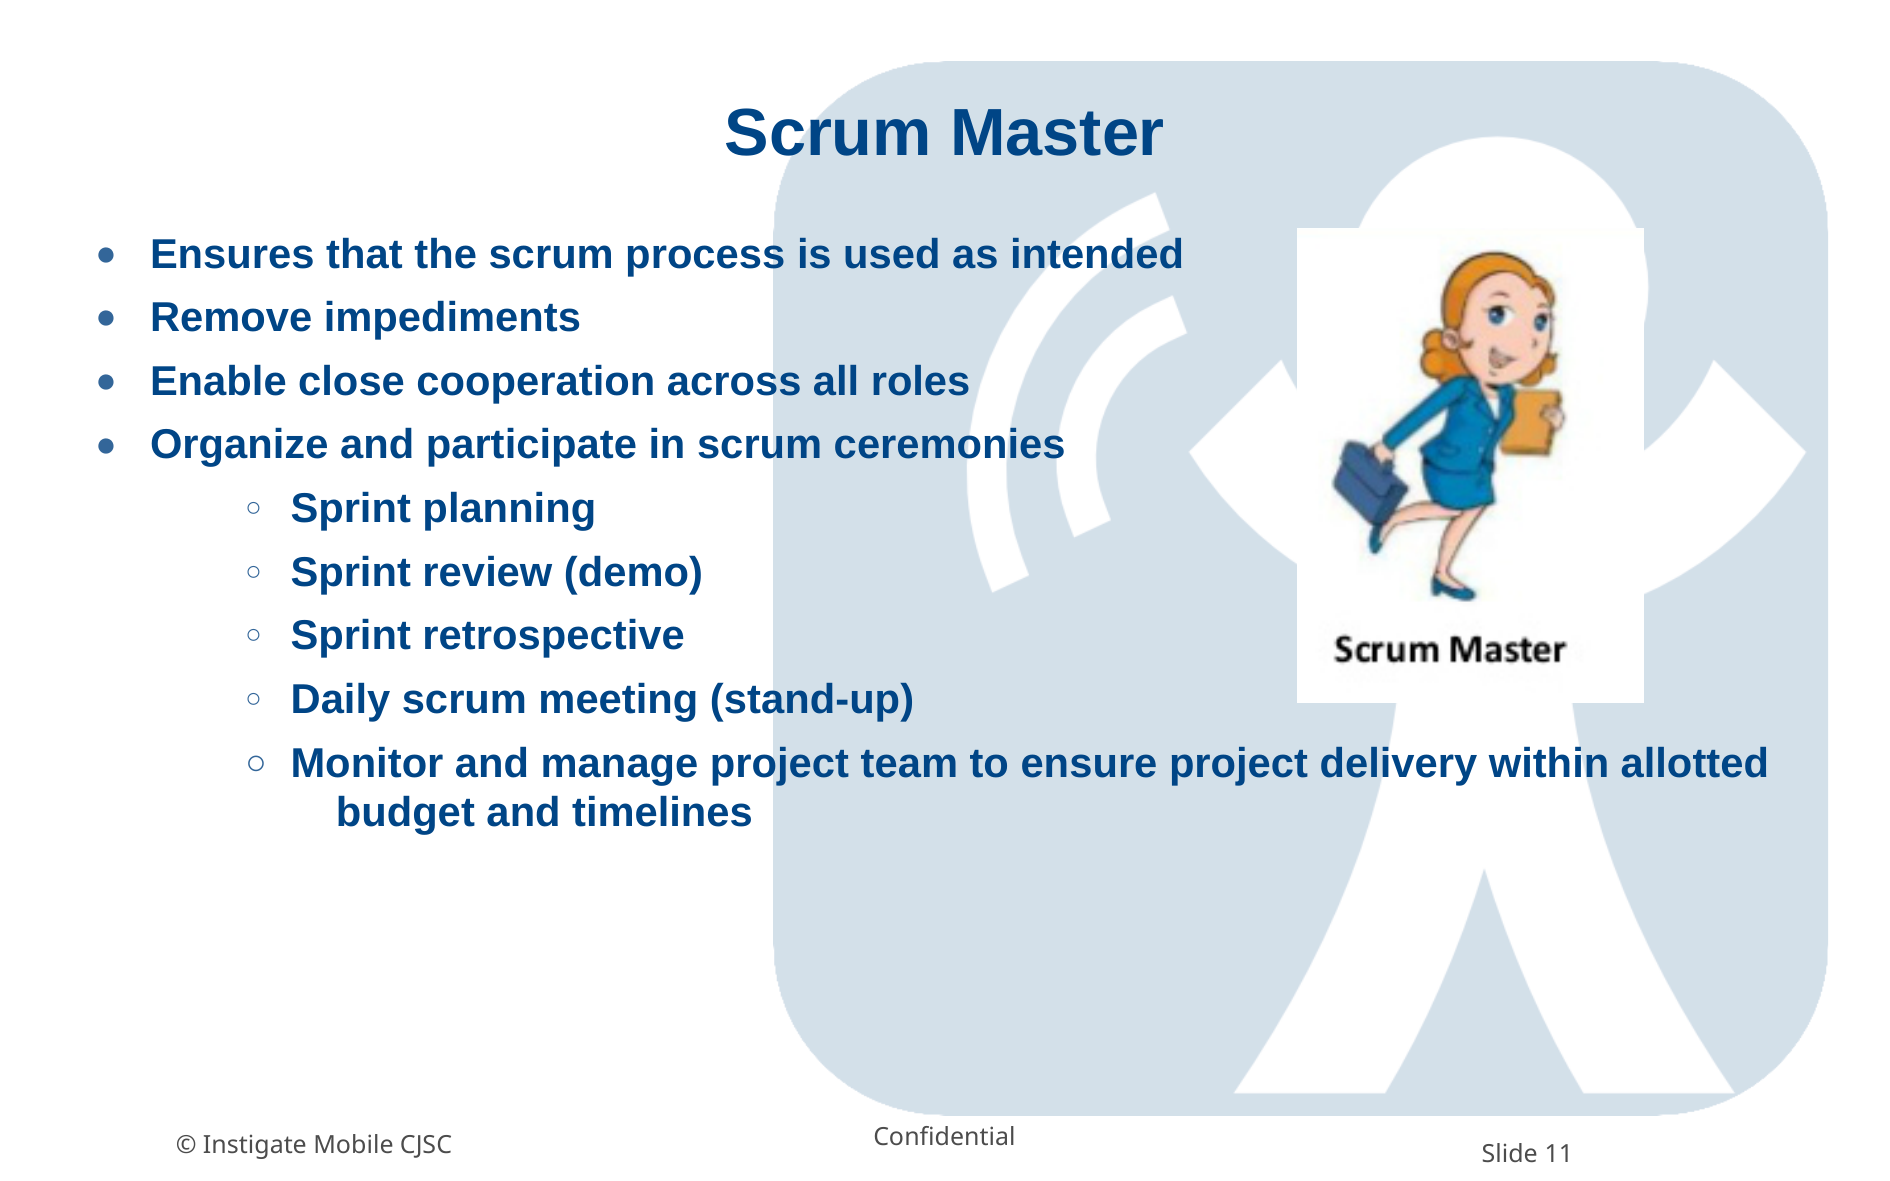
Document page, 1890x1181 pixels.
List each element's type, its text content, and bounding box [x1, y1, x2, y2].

text_box Confidential [646, 1128, 1243, 1172]
text_box Scrum Master [96, 47, 1794, 217]
picture [773, 61, 1829, 1116]
text_box Ensures that the scrum process is used as intended Remove impediments Enable close cooperation across all roles Organize and participate in scrum ceremonies Sprint planning Sprint review (demo) Sprint retrospective Daily scrum meeting (stand-up) Monitor and manage project team to ensure project delivery within allotted budget and timelines [95, 228, 1795, 914]
